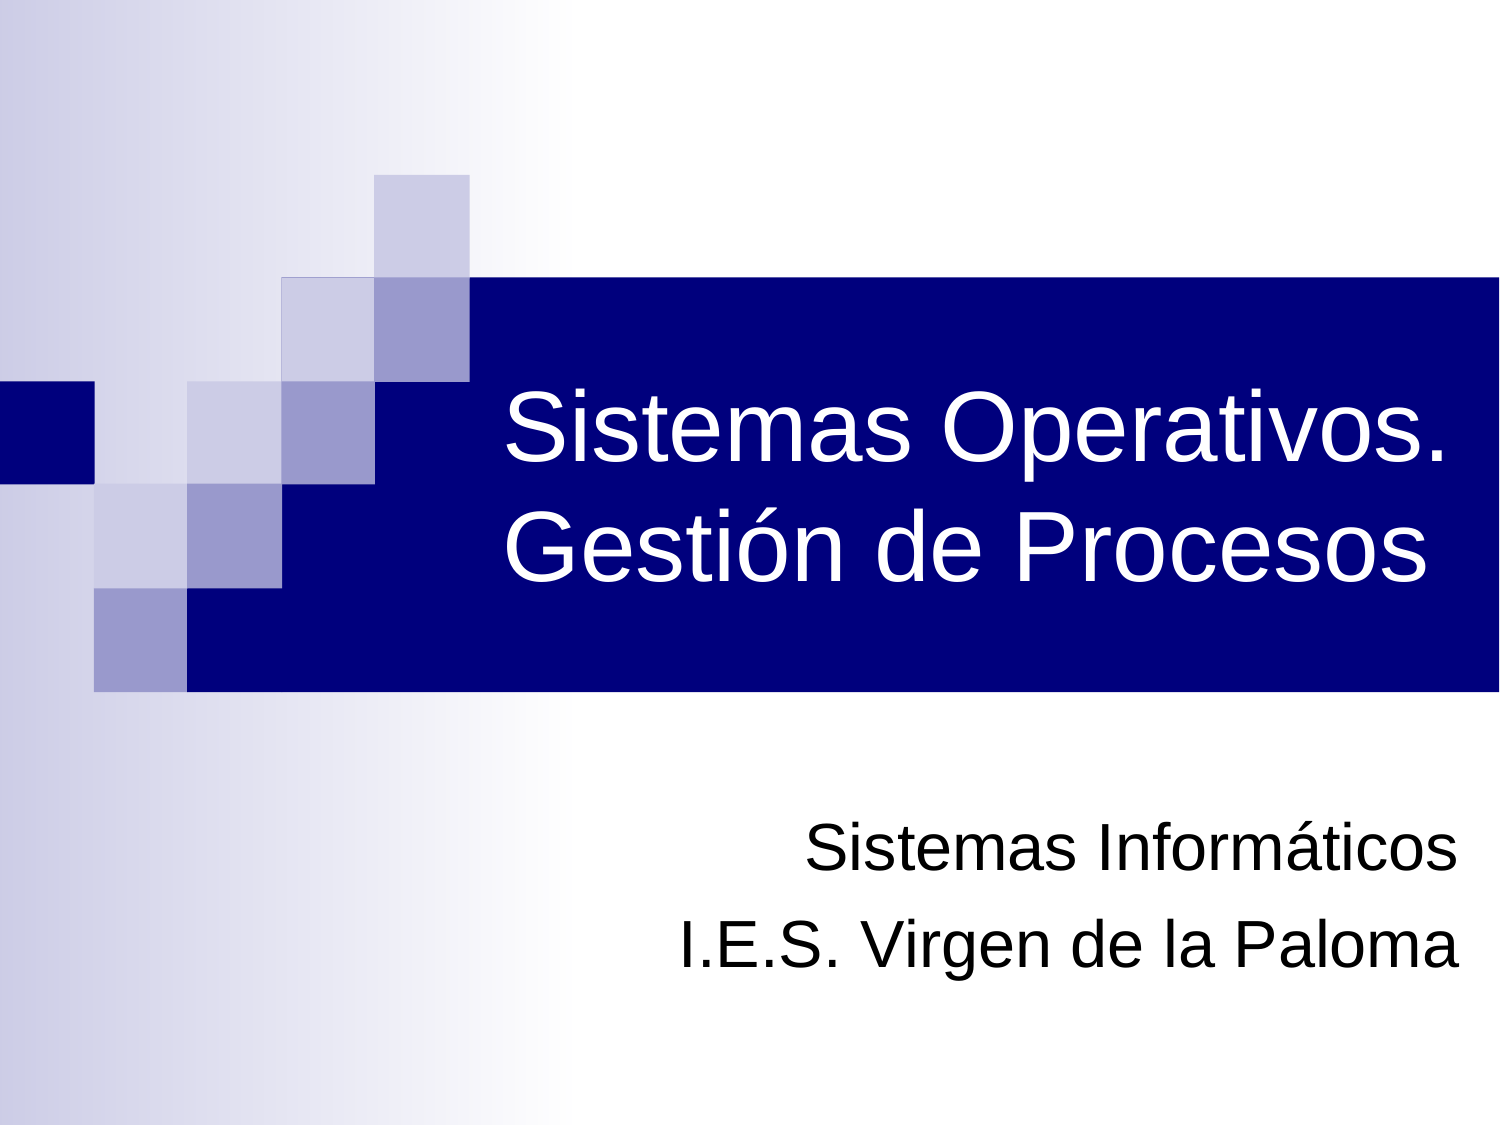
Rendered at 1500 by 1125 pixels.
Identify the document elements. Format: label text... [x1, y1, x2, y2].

text_box Sistemas Operativos. Gestión de Procesos [487, 299, 1476, 663]
text_box Sistemas Informáticos I.E.S. Virgen de la Paloma [76, 699, 1476, 988]
